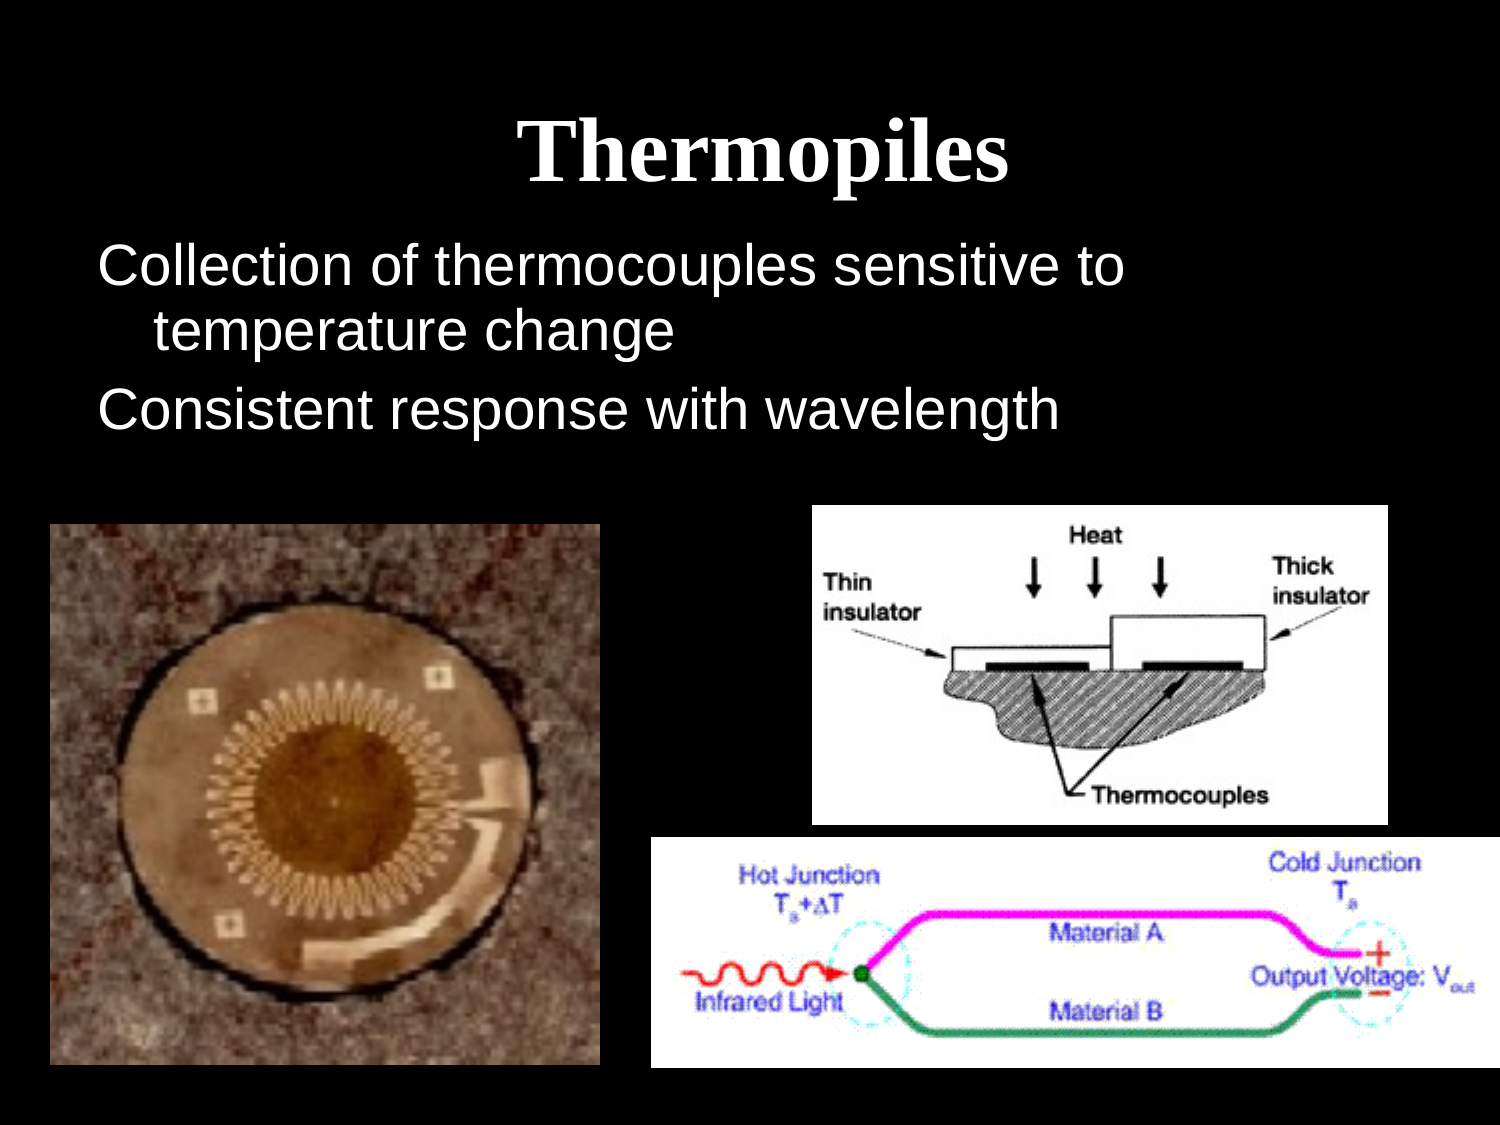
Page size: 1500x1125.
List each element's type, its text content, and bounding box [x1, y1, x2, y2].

picture [651, 837, 1500, 1068]
list Collection of thermocouples sensitive to temperature change Consistent response with wavelength [82, 224, 1463, 901]
picture [50, 524, 601, 1065]
title Thermopiles [76, 66, 1451, 254]
